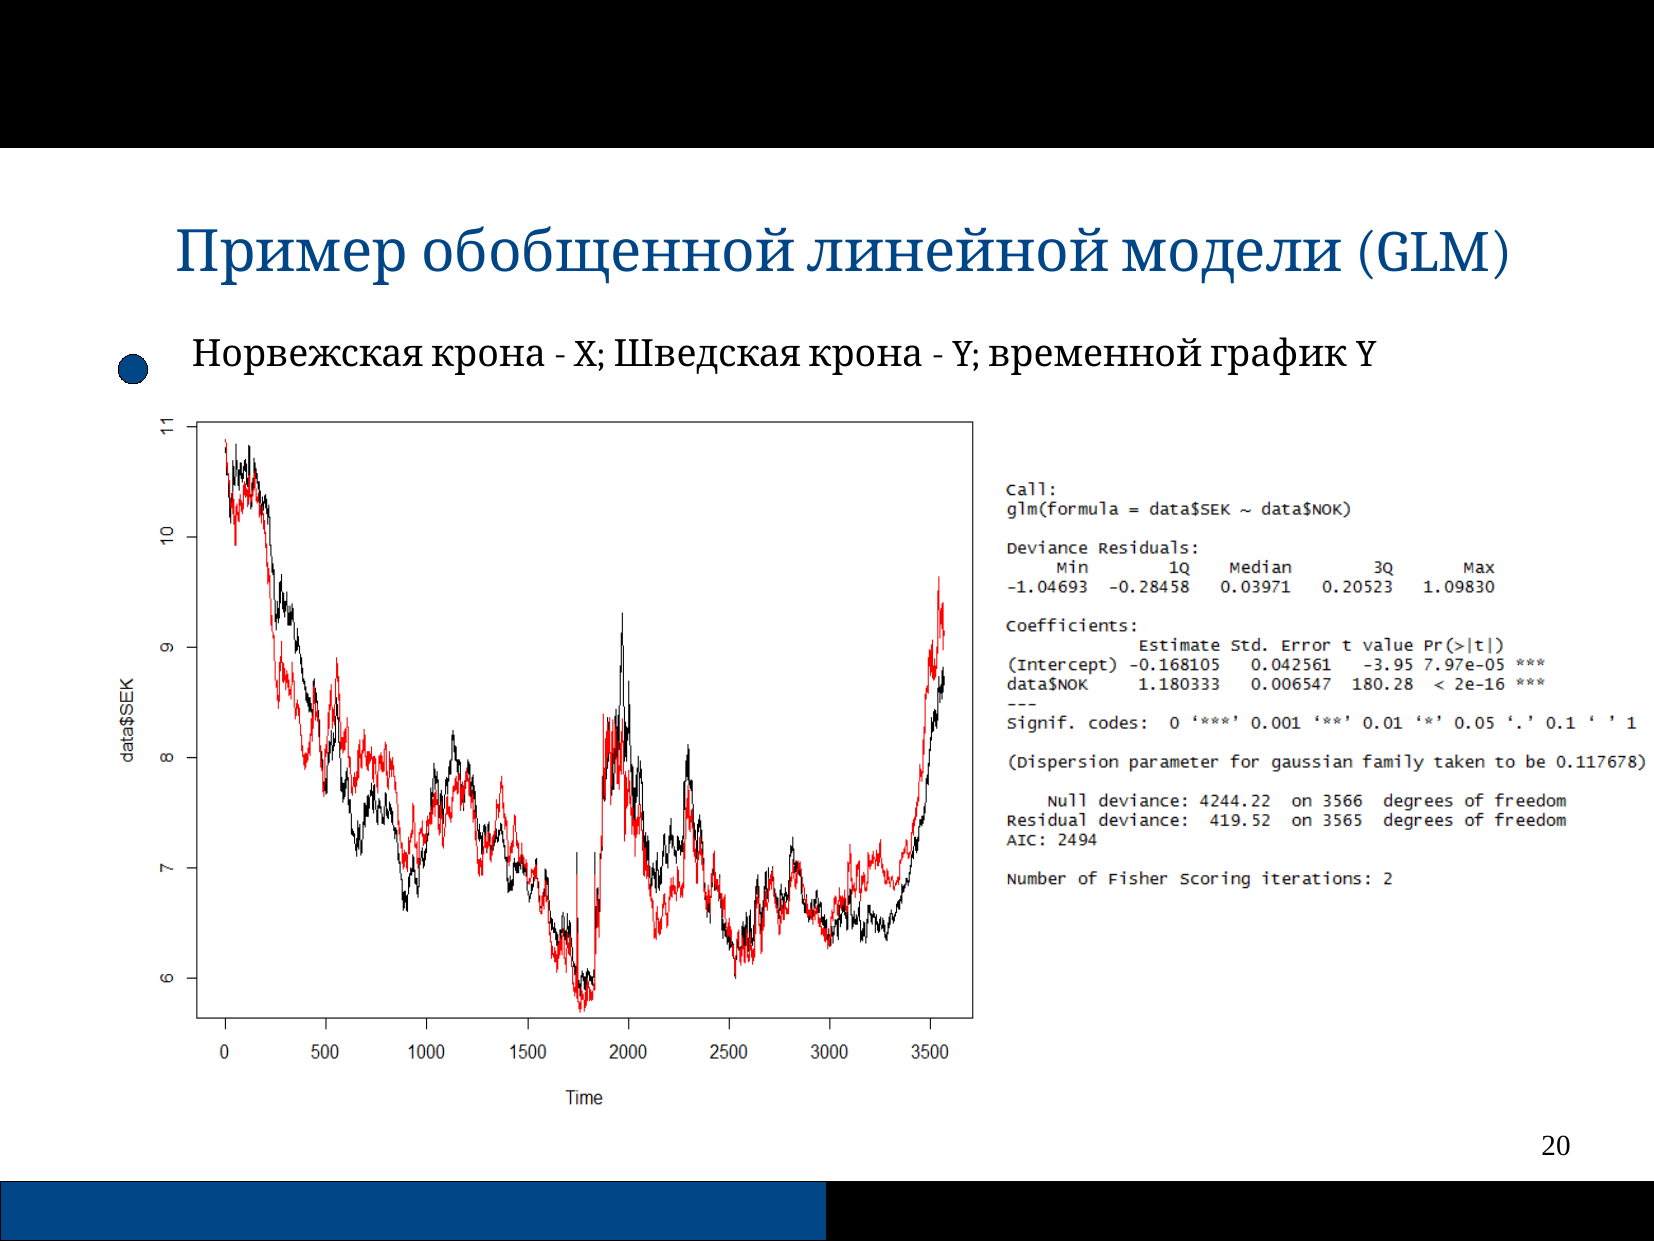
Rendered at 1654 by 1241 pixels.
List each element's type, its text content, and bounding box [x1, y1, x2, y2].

text_box Пример обобщенной линейной модели (GLM) [160, 211, 1401, 299]
text_box [118, 354, 148, 384]
text_box [0, 0, 1654, 148]
text_box [0, 1181, 1654, 1241]
picture [118, 391, 1654, 1123]
text_box Норвежская крона - X; Шведская крона - Y; временной график Y [177, 324, 1388, 384]
